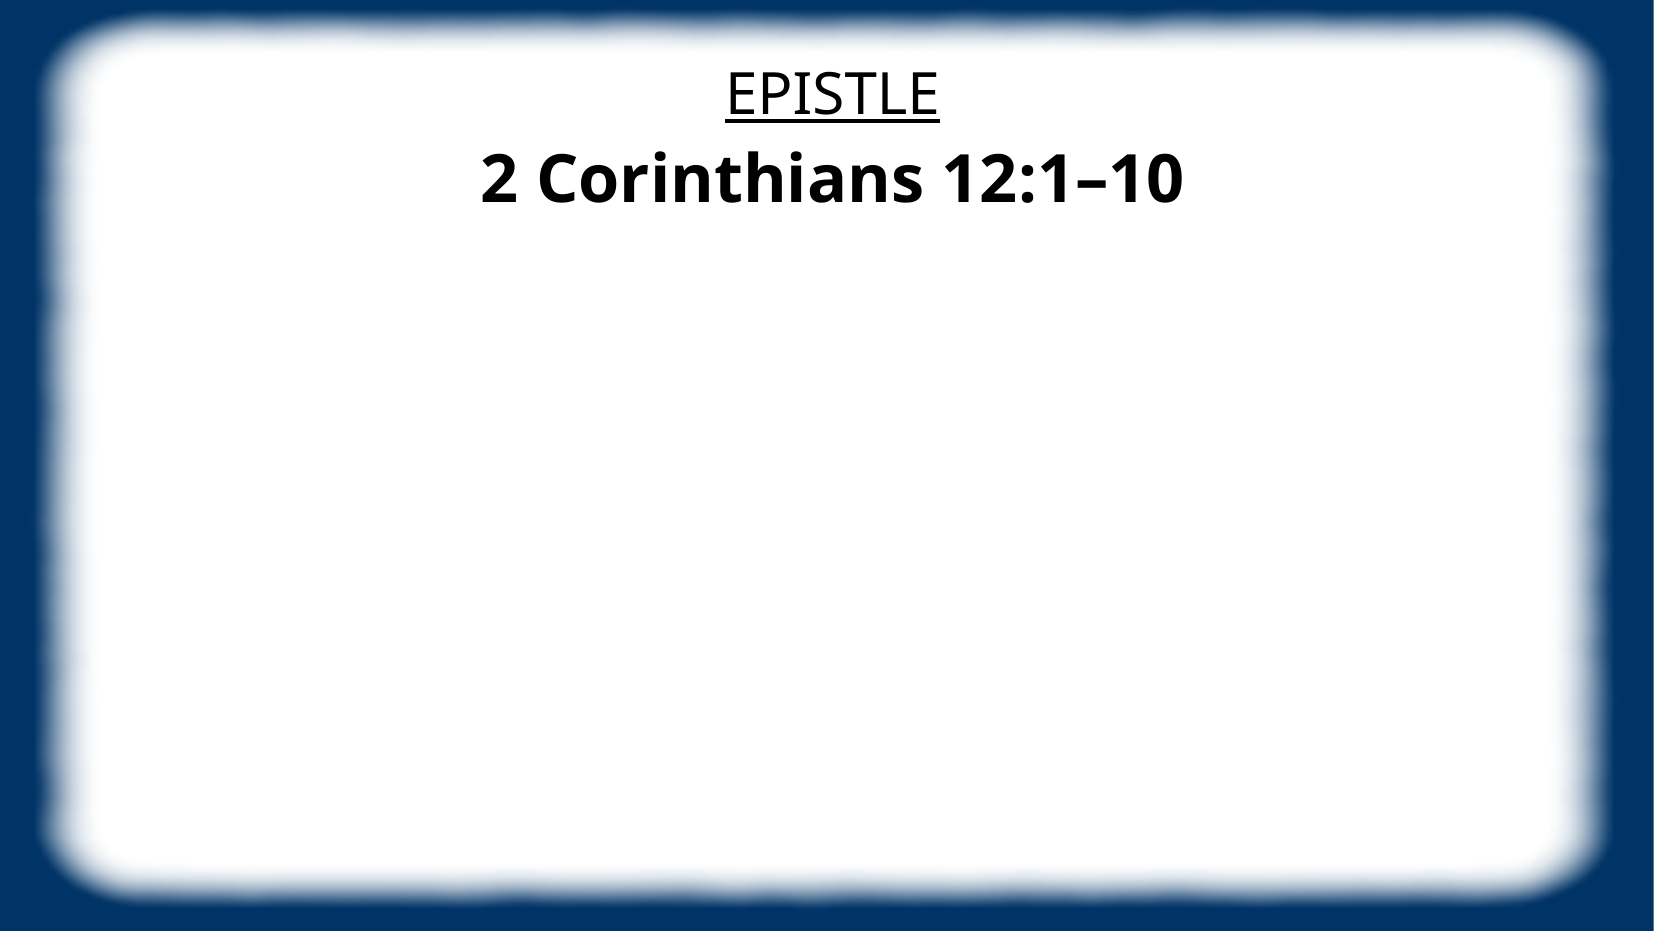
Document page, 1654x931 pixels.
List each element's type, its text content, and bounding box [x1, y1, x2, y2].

picture [0, 0, 1654, 931]
text_box EPISTLE 2 Corinthians 12:1–10 [75, 45, 1591, 226]
